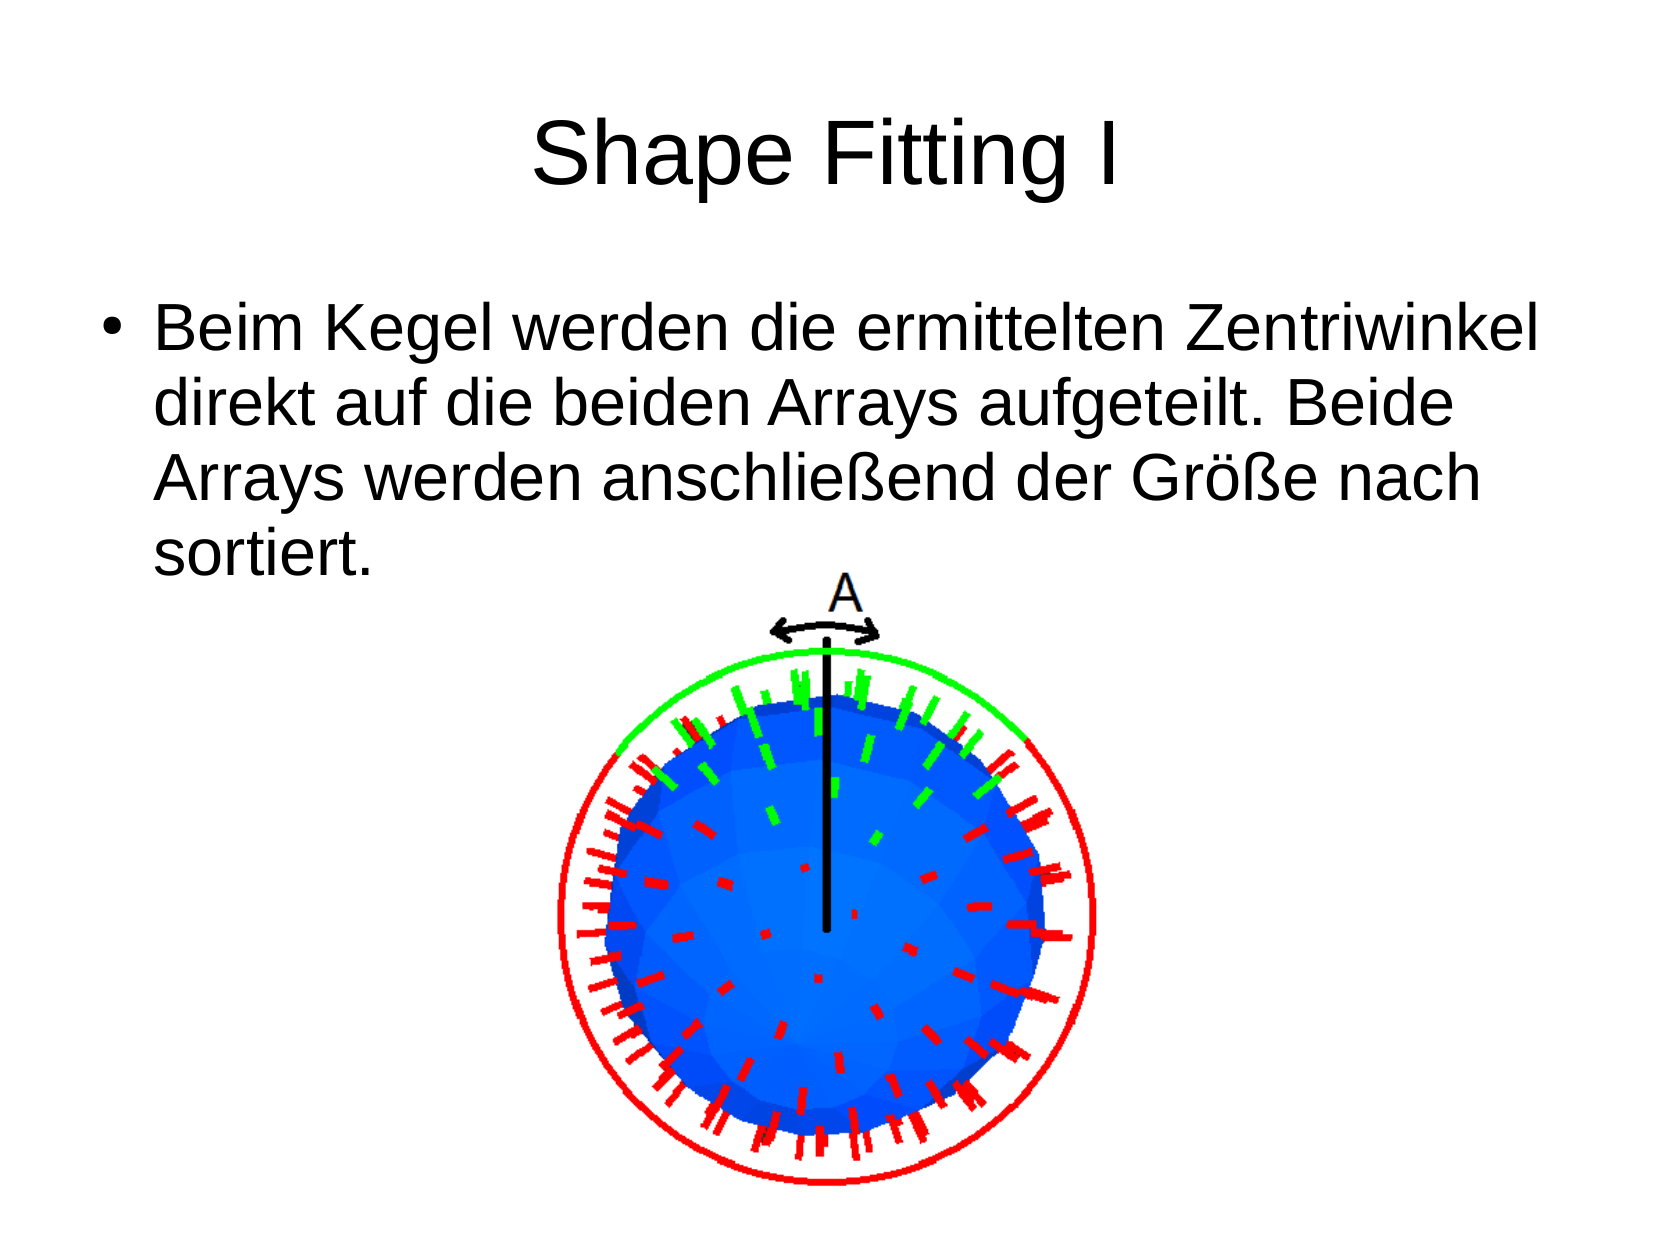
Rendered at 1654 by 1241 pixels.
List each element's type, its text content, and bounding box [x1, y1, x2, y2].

list Beim Kegel werden die ermittelten Zentriwinkel direkt auf die beiden Arrays aufgeteilt. Beide Arrays werden anschließend der Größe nach sortiert. [82, 290, 1571, 590]
title Shape Fitting I [82, 49, 1571, 257]
picture [534, 566, 1120, 1218]
